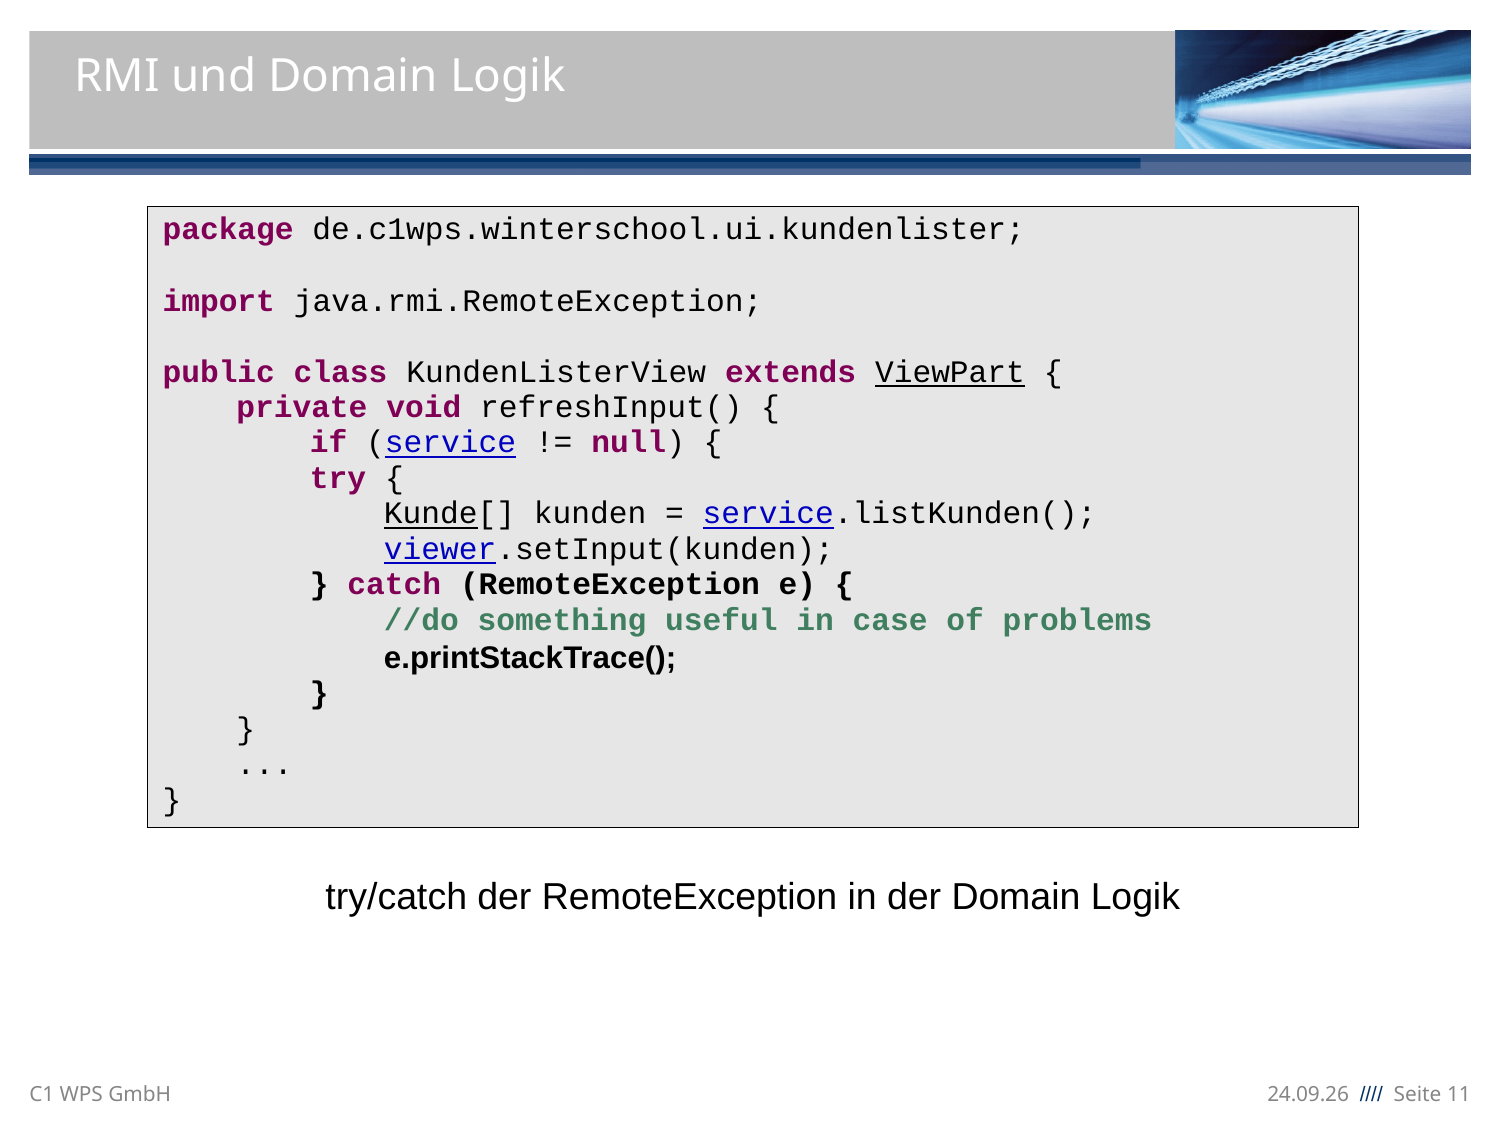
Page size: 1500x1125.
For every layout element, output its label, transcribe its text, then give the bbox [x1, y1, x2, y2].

text_box package de.c1wps.winterschool.ui.kundenlister; import java.rmi.RemoteException; public class KundenListerView extends ViewPart { private void refreshInput() { if (service != null) { try { Kunde[] kunden = service.listKunden(); viewer.setInput(kunden); } catch (RemoteException e) { //do something useful in case of problems e.printStackTrace(); } } ... } [147, 206, 1359, 819]
picture [29, 154, 1471, 175]
title RMI und Domain Logik [29, 31, 1176, 149]
picture [1175, 30, 1471, 149]
text_box try/catch der RemoteException in der Domain Logik [59, 868, 1447, 968]
